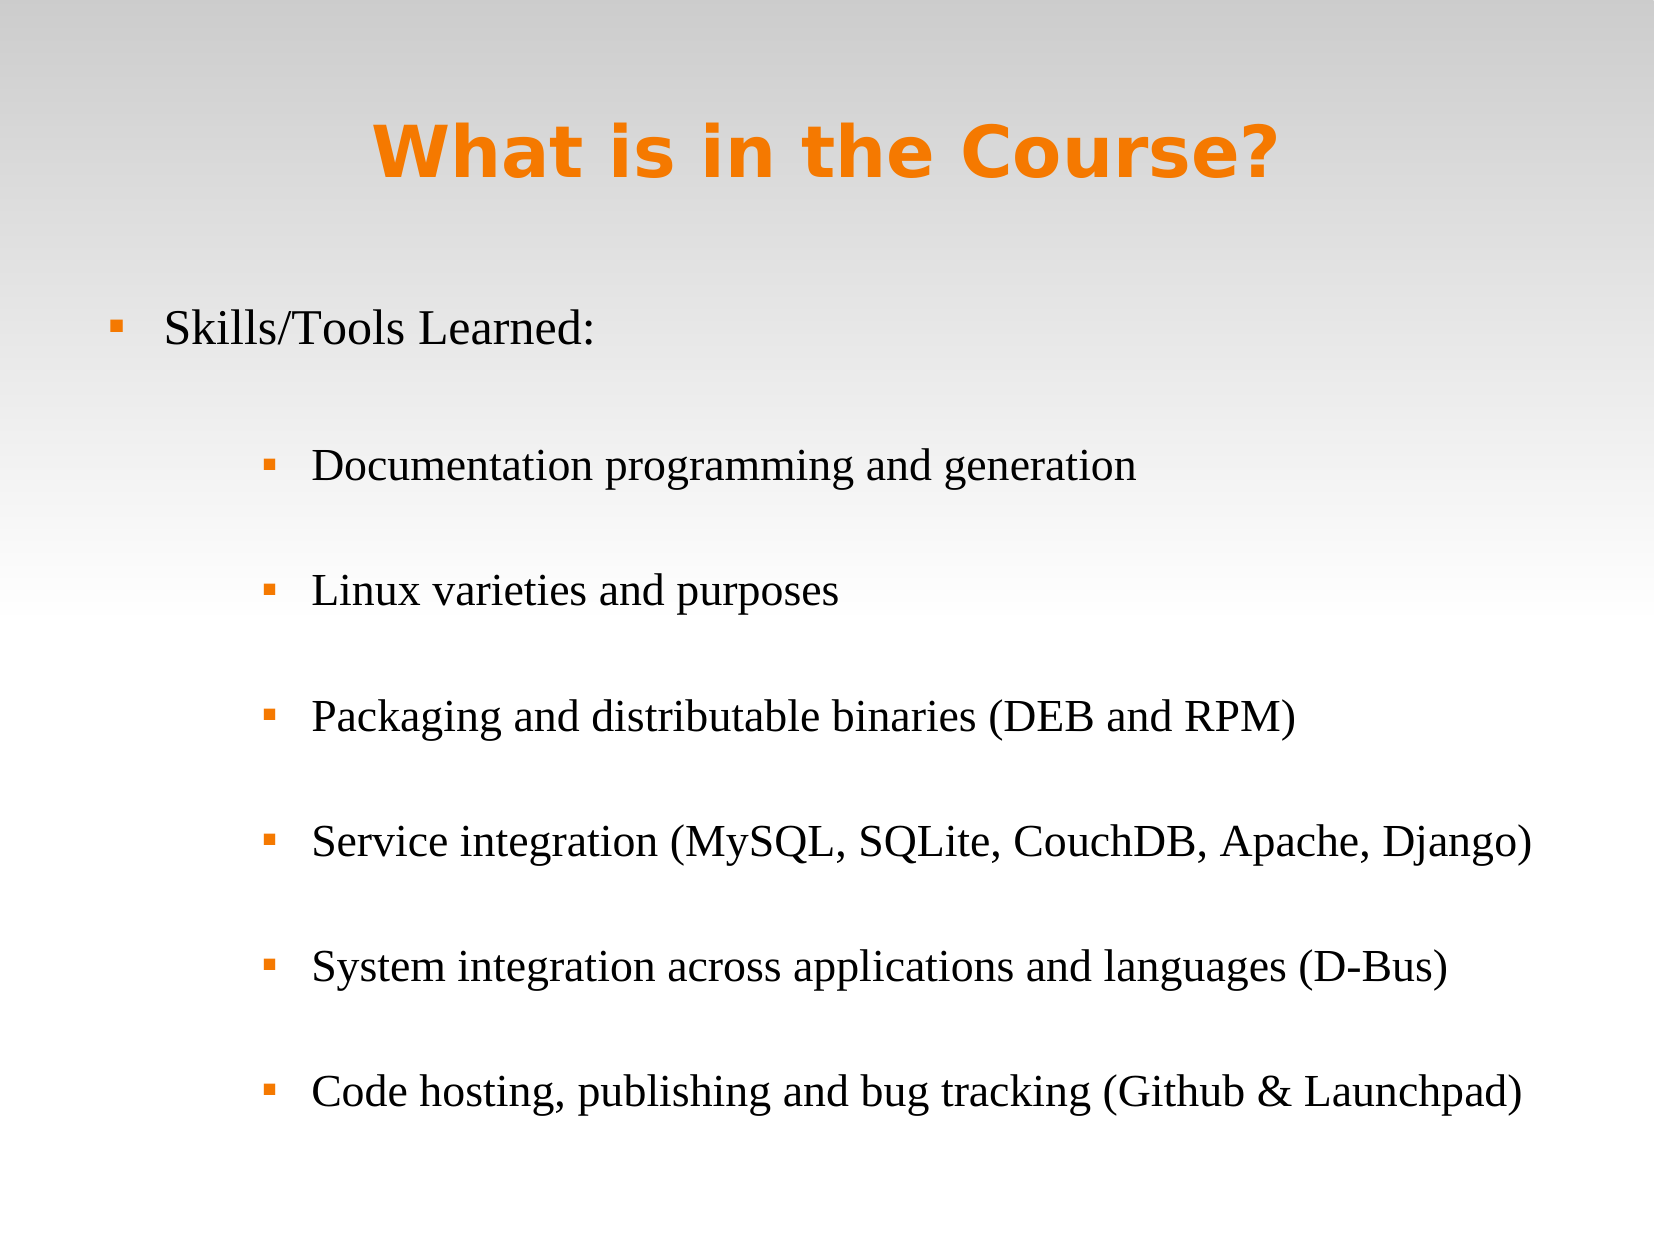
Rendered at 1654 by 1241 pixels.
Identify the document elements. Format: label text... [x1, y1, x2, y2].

title What is in the Course? [82, 49, 1571, 257]
list Skills/Tools Learned: Documentation programming and generation Linux varieties and purposes Packaging and distributable binaries (DEB and RPM) Service integration (MySQL, SQLite, CouchDB, Apache, Django) System integration across applications and languages (D-Bus) Code hosting, publishing and bug tracking (Github & Launchpad) [75, 300, 1564, 1180]
